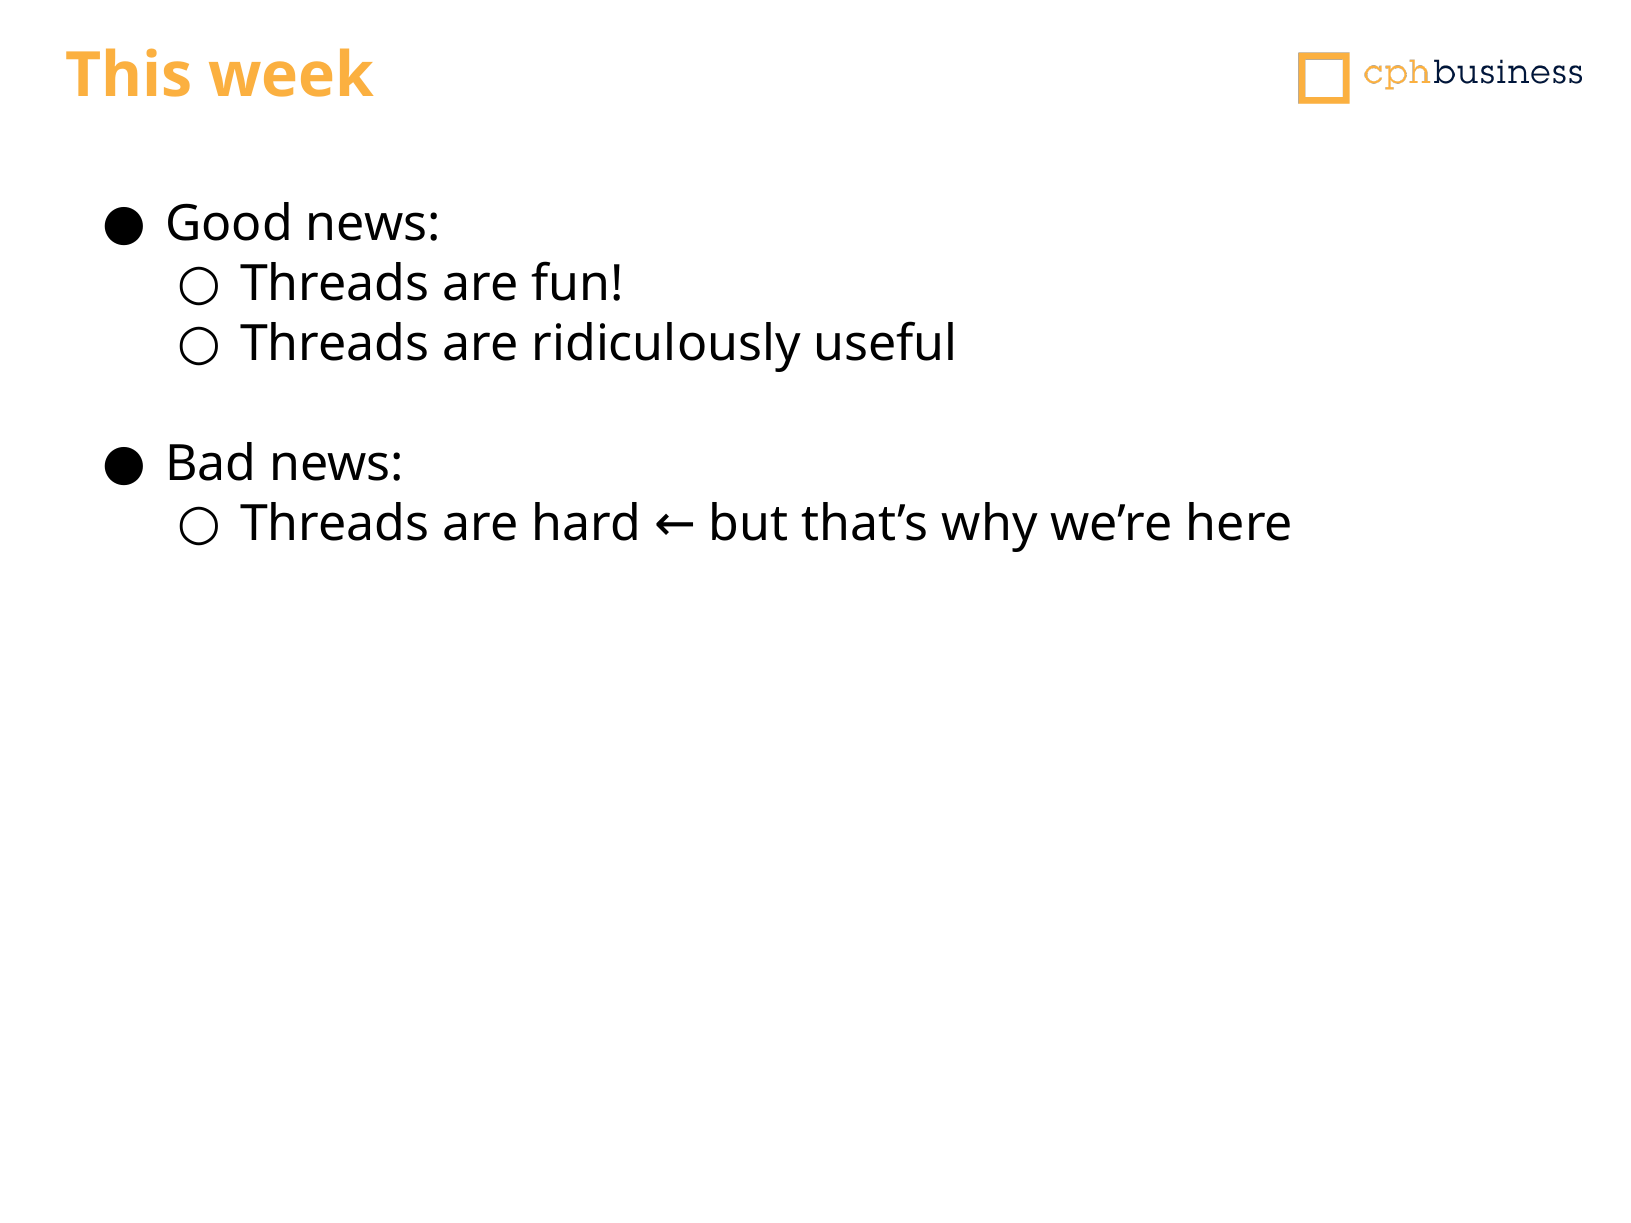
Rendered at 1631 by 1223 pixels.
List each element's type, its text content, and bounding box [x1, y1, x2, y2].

text_box Good news: Threads are fun! Threads are ridiculously useful Bad news: Threads are hard ← but that’s why we’re here [75, 182, 1550, 552]
picture [1247, 1, 1631, 155]
text_box This week [50, 26, 1317, 150]
